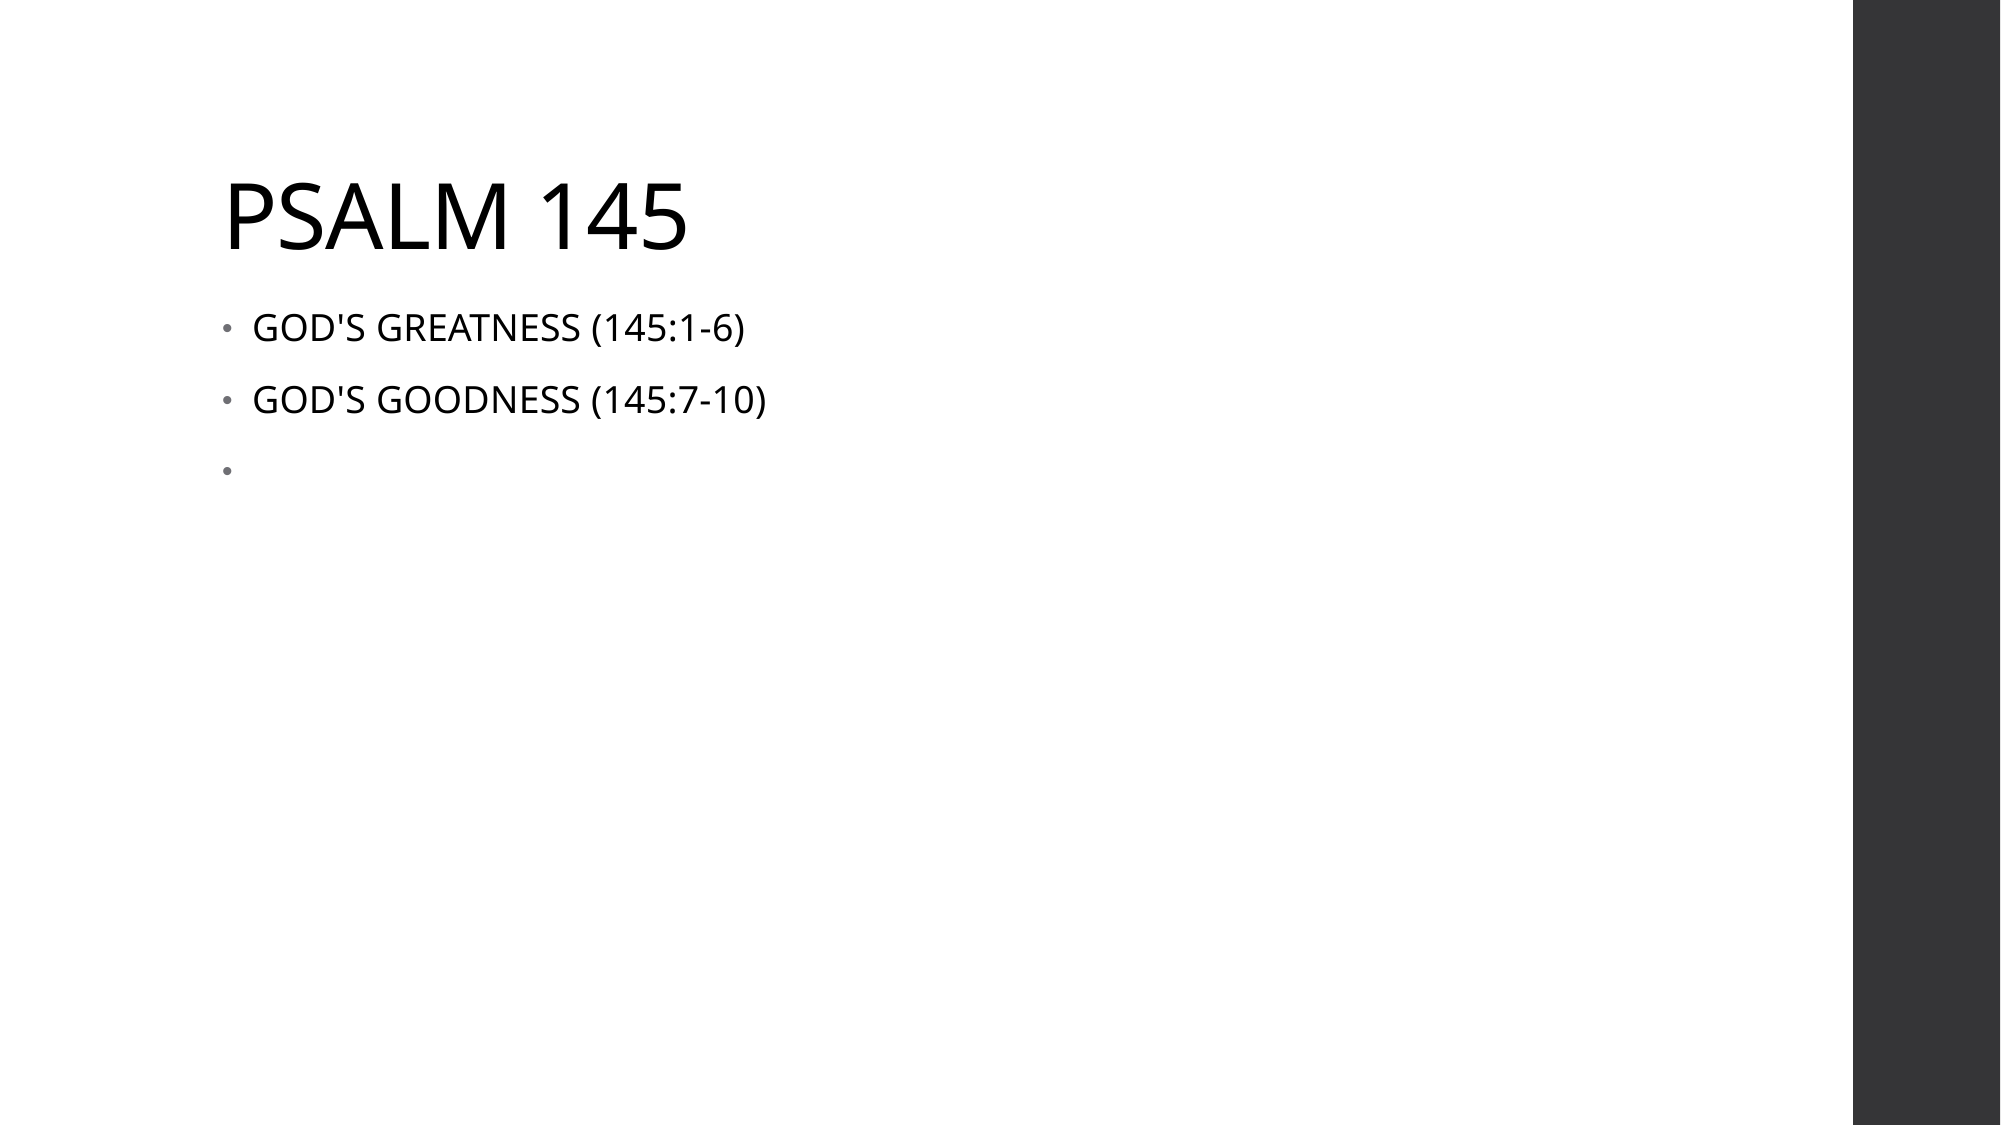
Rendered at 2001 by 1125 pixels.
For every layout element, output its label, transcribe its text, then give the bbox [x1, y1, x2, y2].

title PSALM 145 [206, 60, 1797, 278]
list GOD'S GREATNESS (145:1-6) GOD'S GOODNESS (145:7-10) [206, 299, 1617, 1014]
